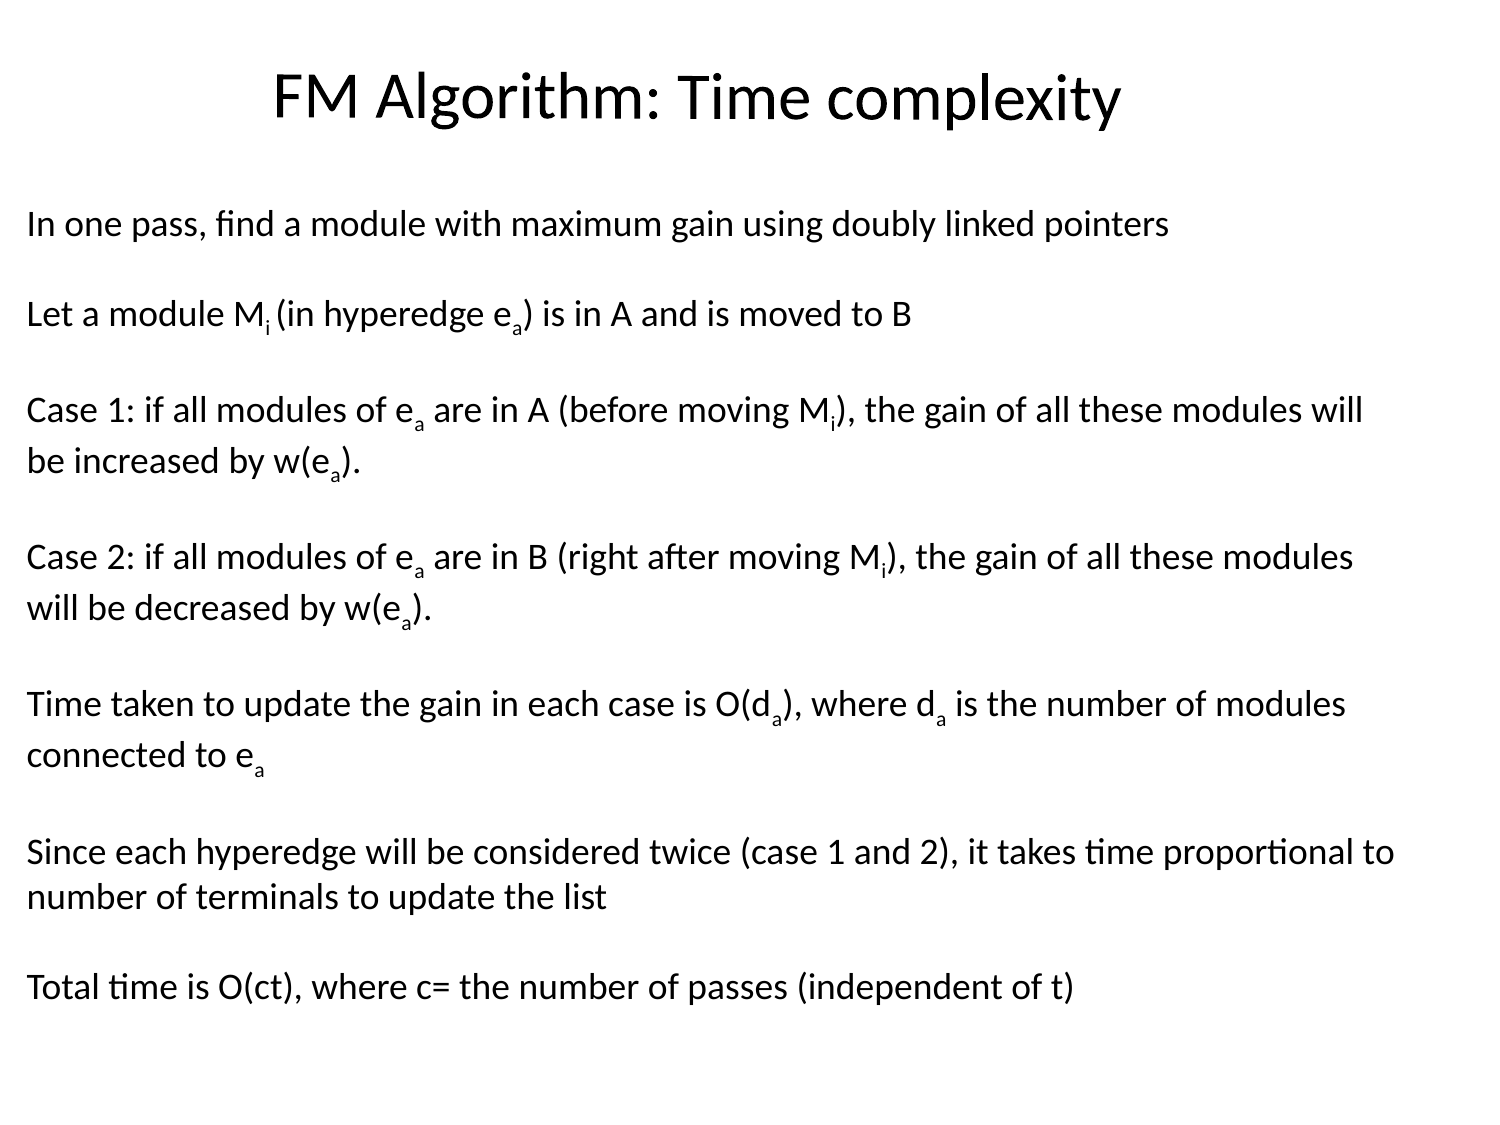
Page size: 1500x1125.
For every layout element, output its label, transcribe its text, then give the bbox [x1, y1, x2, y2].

text_box FM Algorithm: Time complexity [257, 43, 1347, 142]
text_box In one pass, find a module with maximum gain using doubly linked pointers Let a module Mi (in hyperedge ea) is in A and is moved to B Case 1: if all modules of ea are in A (before moving Mi), the gain of all these modules will be increased by w(ea). Case 2: if all modules of ea are in B (right after moving Mi), the gain of all these modules will be decreased by w(ea). Time taken to update the gain in each case is O(da), where da is the number of modules connected to ea Since each hyperedge will be considered twice (case 1 and 2), it takes time proportional to number of terminals to update the list Total time is O(ct), where c= the number of passes (independent of t) [11, 146, 1418, 1015]
